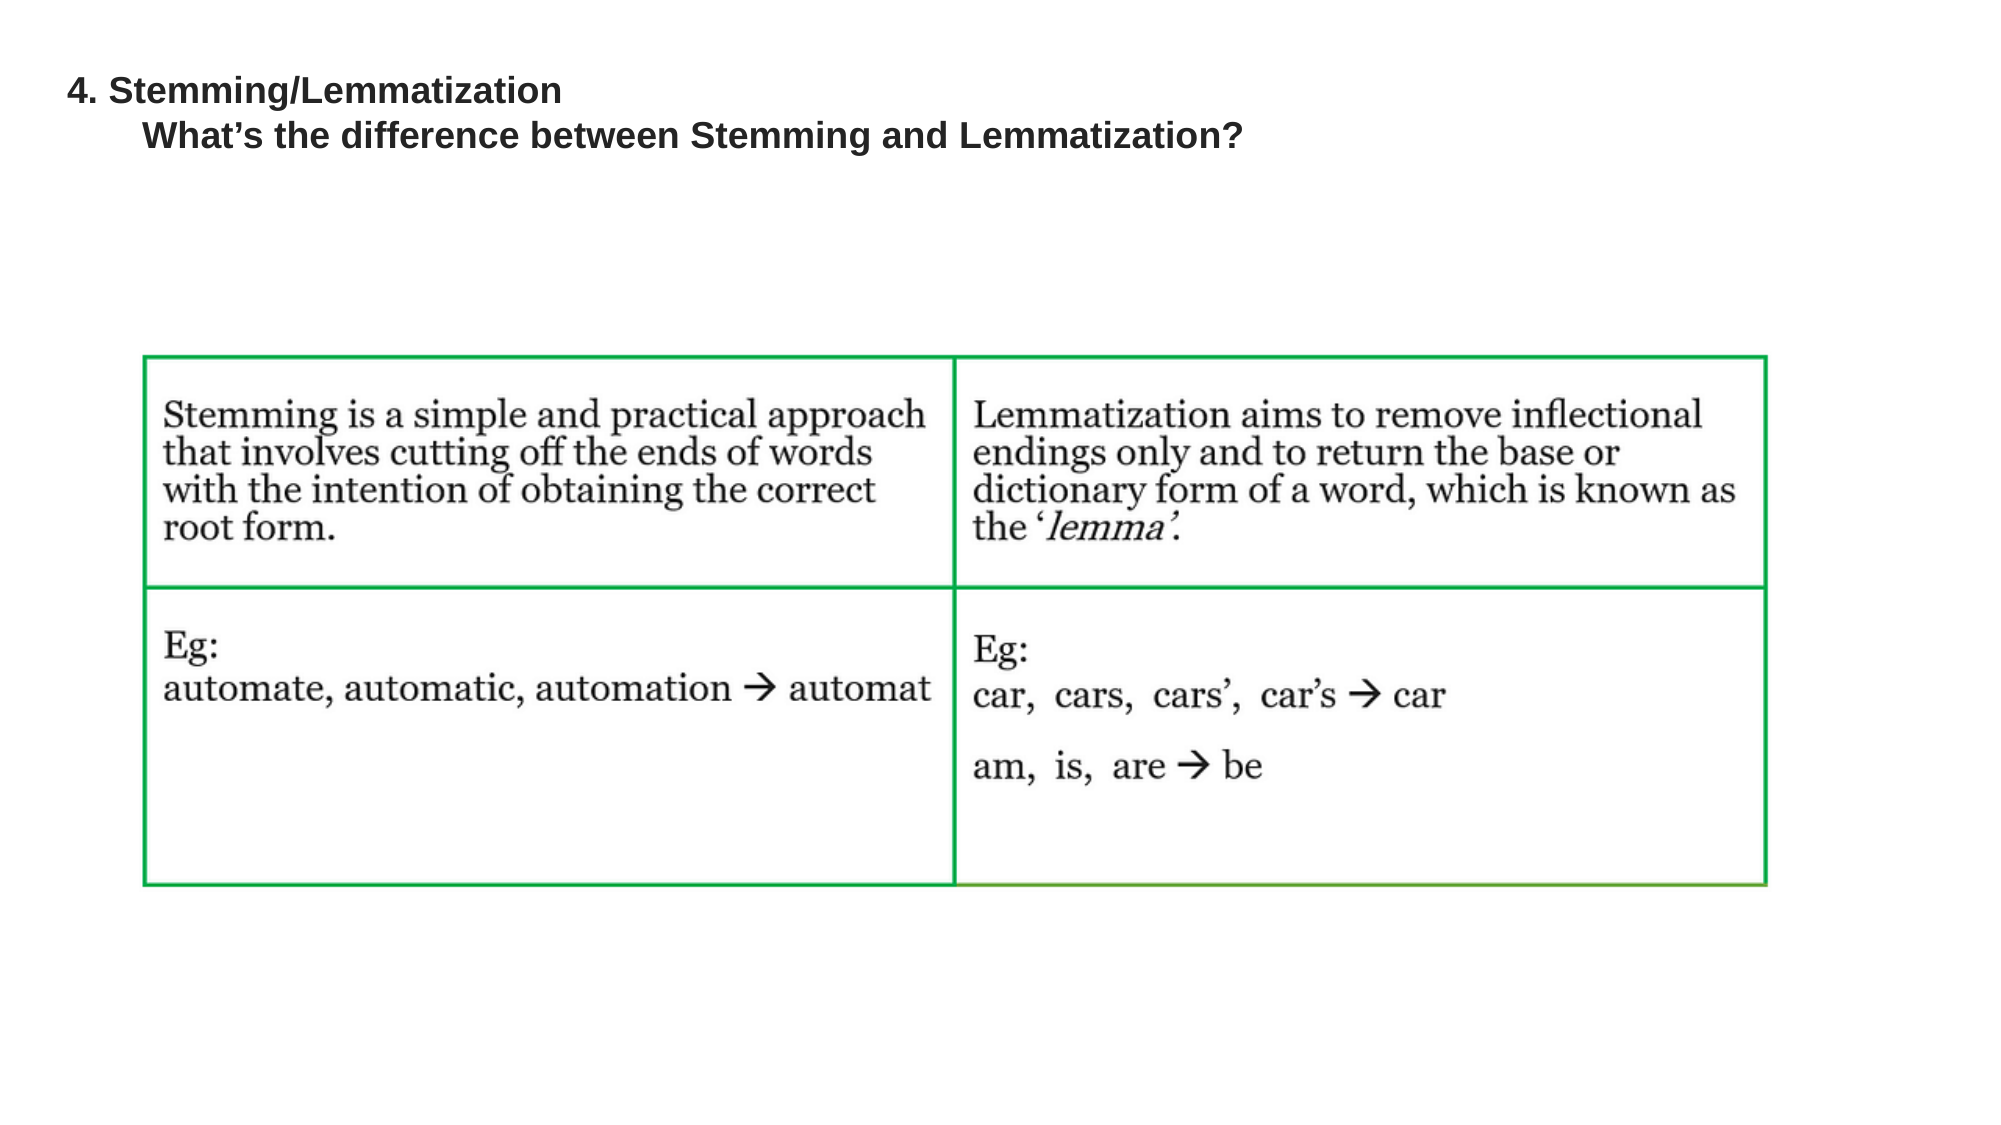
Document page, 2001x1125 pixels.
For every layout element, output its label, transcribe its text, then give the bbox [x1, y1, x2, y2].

picture [135, 349, 1776, 895]
text_box 4. Stemming/Lemmatization What’s the difference between Stemming and Lemmatization? [52, 58, 1912, 299]
